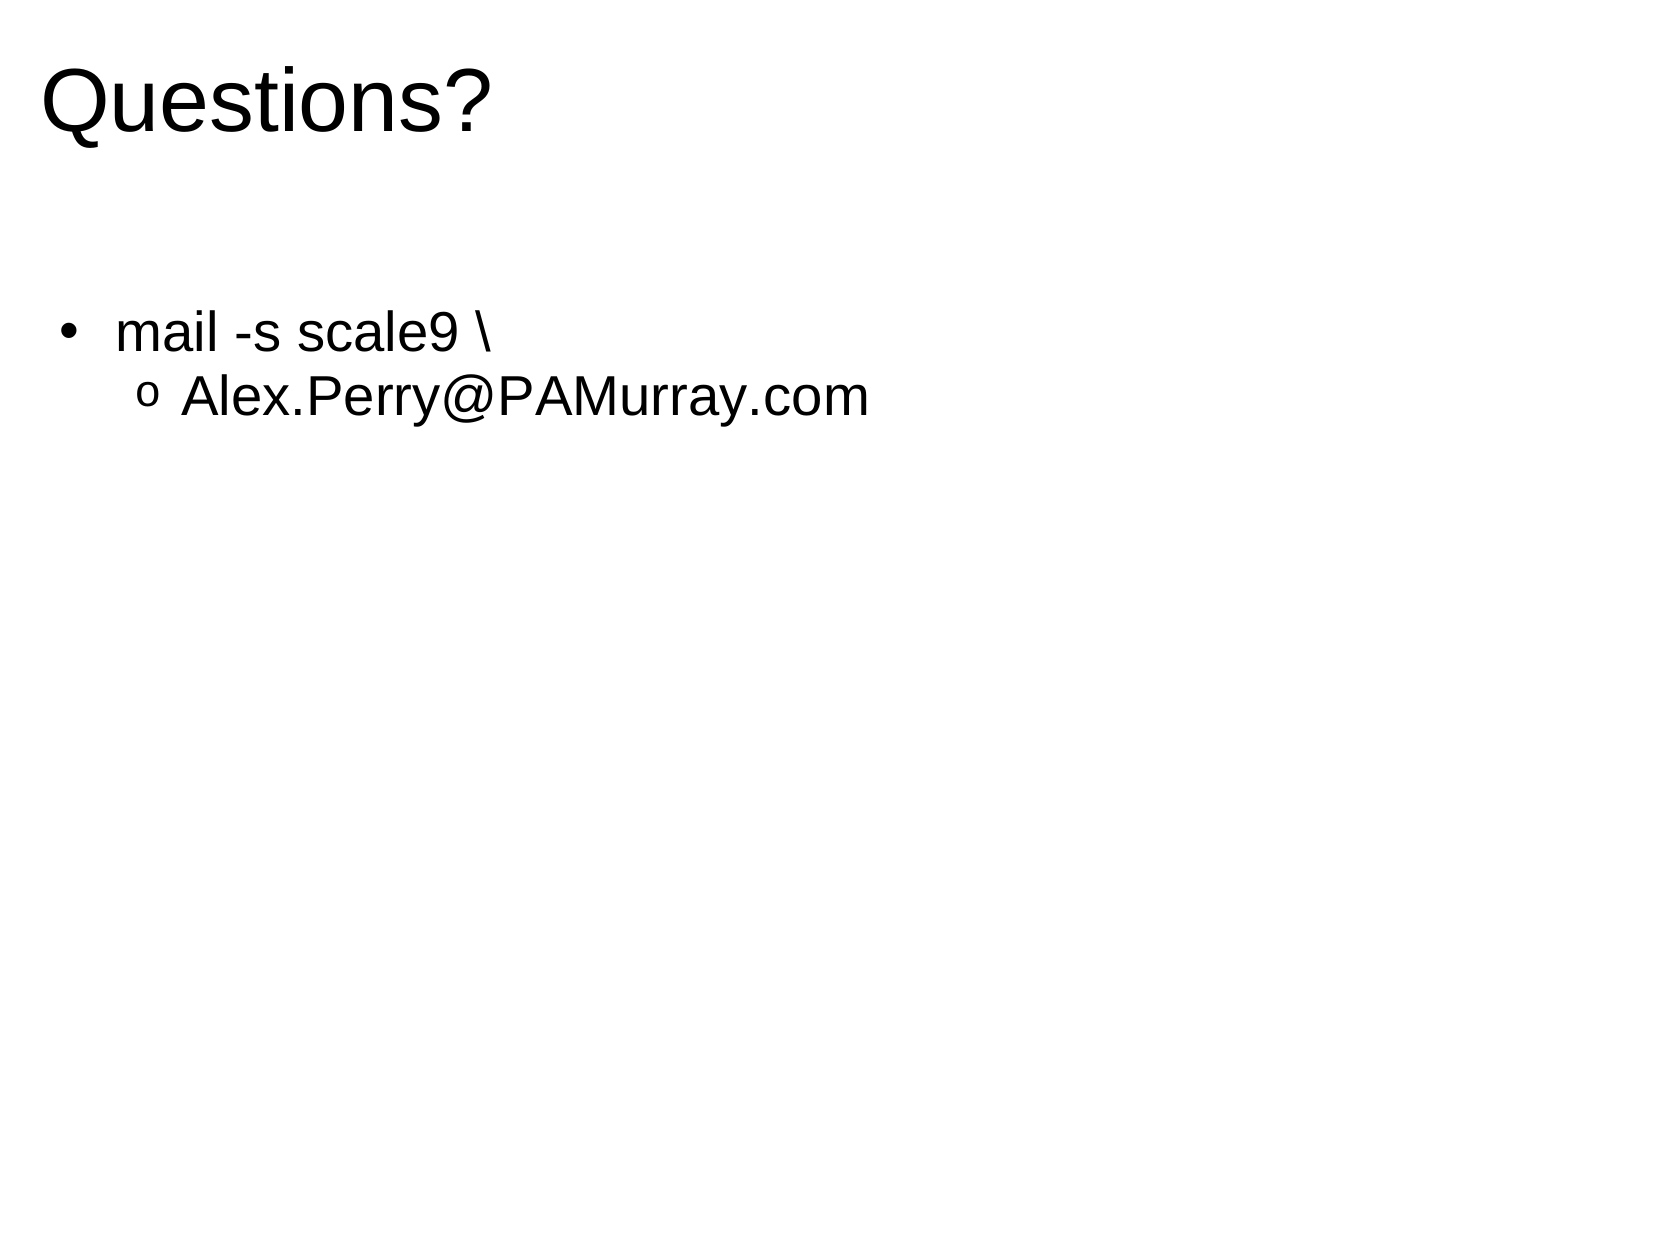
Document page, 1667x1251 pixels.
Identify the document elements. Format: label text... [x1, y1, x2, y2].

list mail -s scale9 \ Alex.Perry@PAMurray.com [40, 300, 1627, 1201]
title Questions? [40, 50, 1627, 201]
